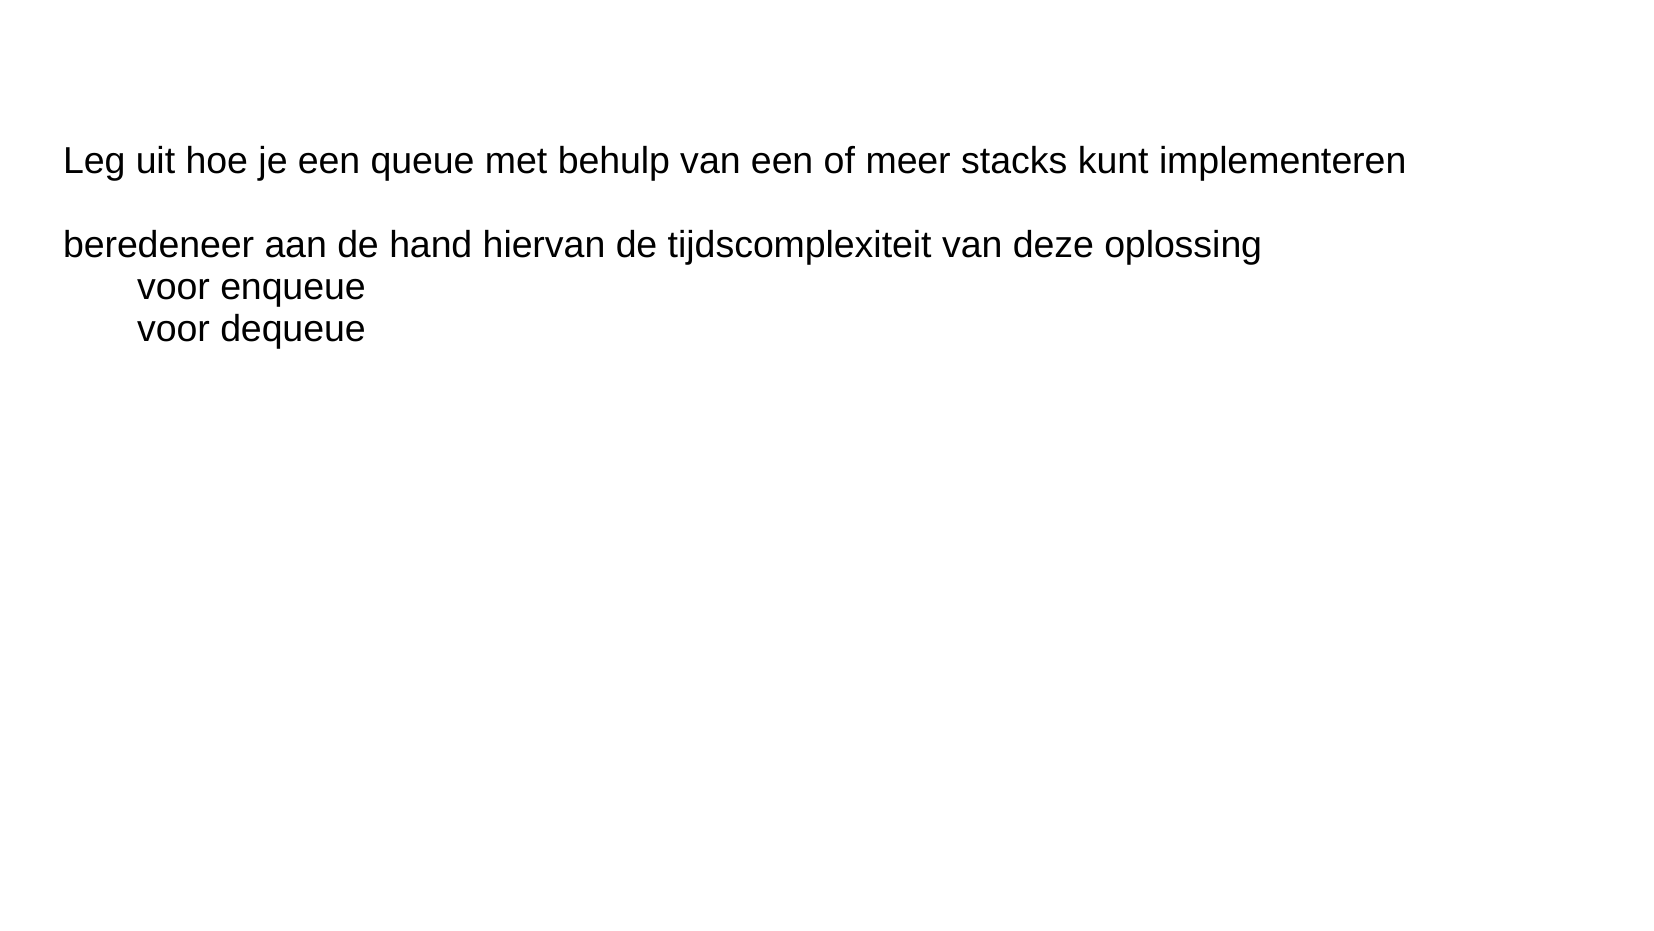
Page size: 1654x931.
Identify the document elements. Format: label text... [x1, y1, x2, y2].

text_box Leg uit hoe je een queue met behulp van een of meer stacks kunt implementeren beredeneer aan de hand hiervan de tijdscomplexiteit van deze oplossing voor enqueue voor dequeue [48, 132, 1422, 610]
